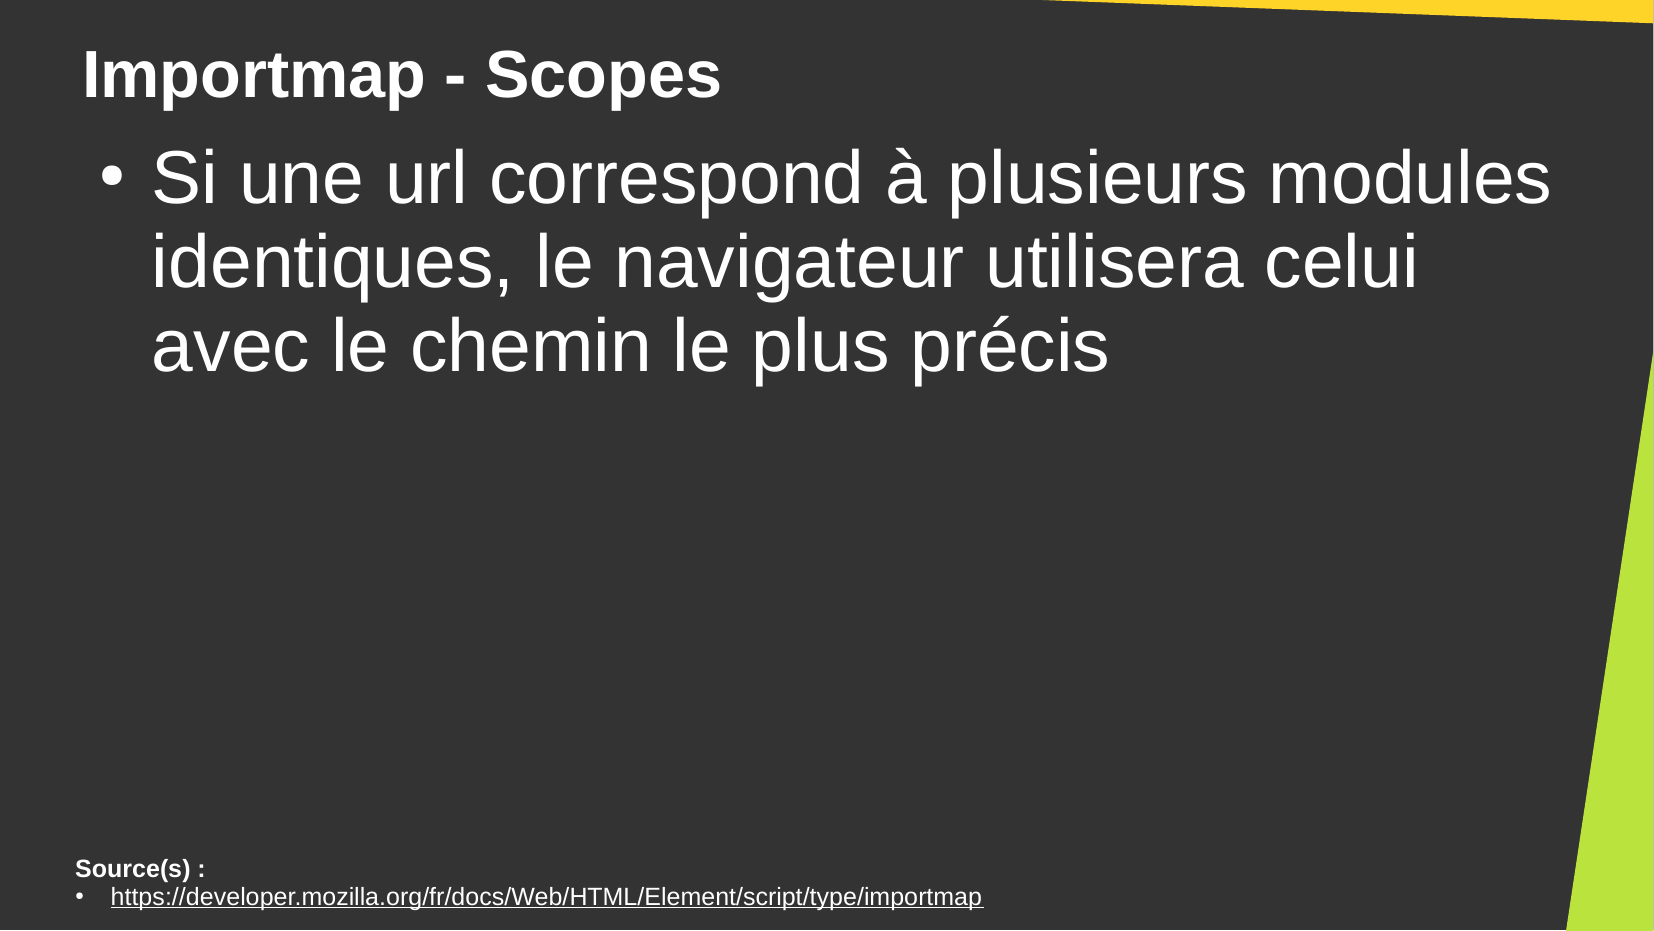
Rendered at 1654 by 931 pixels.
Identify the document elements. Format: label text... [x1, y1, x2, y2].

text_box [1042, 0, 1654, 24]
title Importmap - Scopes [82, 37, 792, 115]
list Si une url correspond à plusieurs modules identiques, le navigateur utilisera celui avec le chemin le plus précis [80, 135, 1560, 816]
text_box Source(s) : https://developer.mozilla.org/fr/docs/Web/HTML/Element/script/type/importmap [60, 809, 1546, 919]
text_box [1566, 346, 1654, 931]
